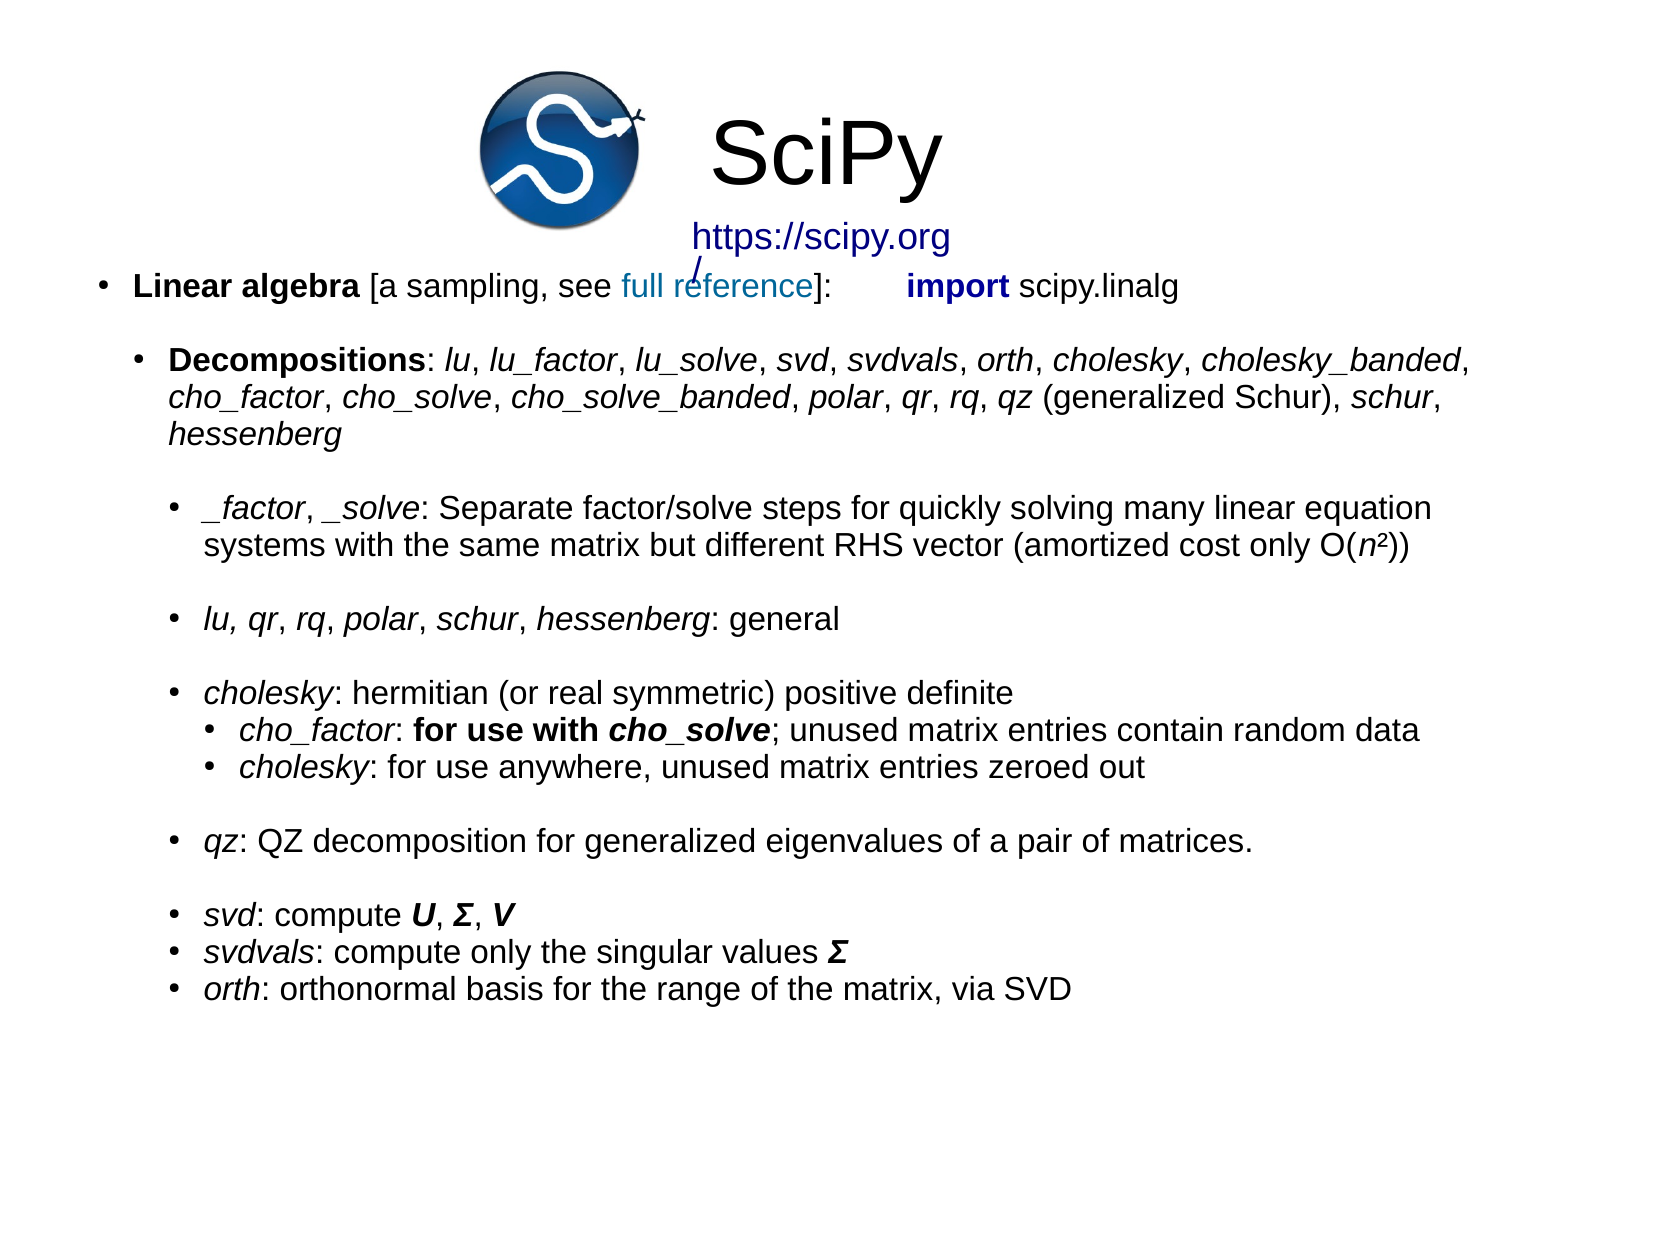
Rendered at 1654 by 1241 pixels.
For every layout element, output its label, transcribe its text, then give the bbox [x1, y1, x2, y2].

text_box https://scipy.org/ [676, 207, 977, 265]
title SciPy [82, 49, 1571, 257]
text_box Linear algebra [a sampling, see full reference]: import scipy.linalg Decompositions: lu, lu_factor, lu_solve, svd, svdvals, orth, cholesky, cholesky_banded, cho_factor, cho_solve, cho_solve_banded, polar, qr, rq, qz (generalized Schur), schur, hessenberg _factor, _solve: Separate factor/solve steps for quickly solving many linear equation systems with the same matrix but different RHS vector (amortized cost only O(n²)) lu, qr, rq, polar, schur, hessenberg: general cholesky: hermitian (or real symmetric) positive definite cho_factor: for use with cho_solve; unused matrix entries contain random data cholesky: for use anywhere, unused matrix entries zeroed out qz: QZ decomposition for generalized eigenvalues of a pair of matrices. svd: compute U, Σ, V svdvals: compute only the singular values Σ orth: orthonormal basis for the range of the matrix, via SVD [82, 222, 1561, 1157]
